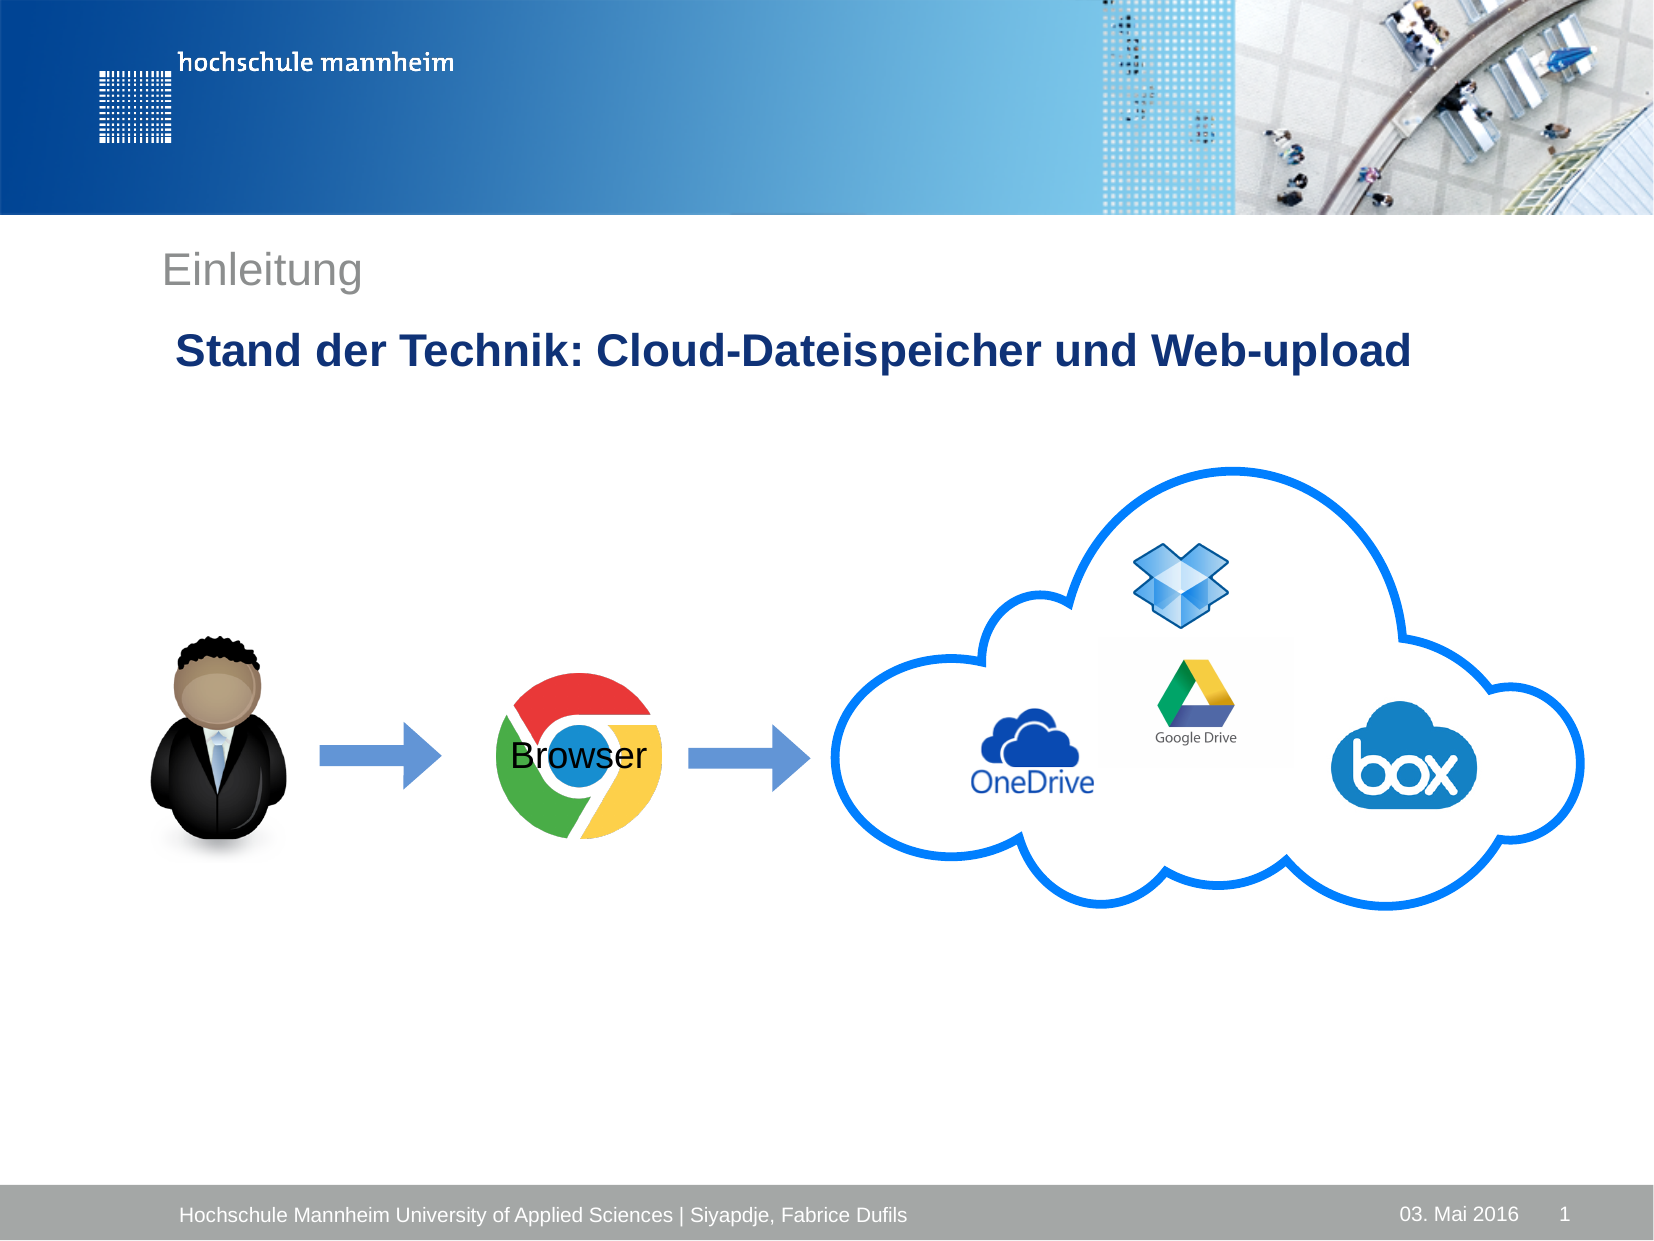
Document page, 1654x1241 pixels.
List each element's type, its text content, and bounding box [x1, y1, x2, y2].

text_box Einleitung [146, 236, 378, 303]
picture [127, 619, 308, 863]
picture [685, 720, 814, 796]
picture [826, 343, 1595, 957]
picture [496, 673, 662, 839]
title Stand der Technik: Cloud-Dateispeicher und Web-upload [175, 320, 1569, 464]
footer Hochschule Mannheim University of Applied Sciences | Siyapdje, Fabrice Dufils [179, 1198, 1192, 1227]
slide_number 03. Mai 2016 1 [1204, 1198, 1571, 1227]
picture [316, 717, 446, 794]
picture [0, 0, 1654, 215]
